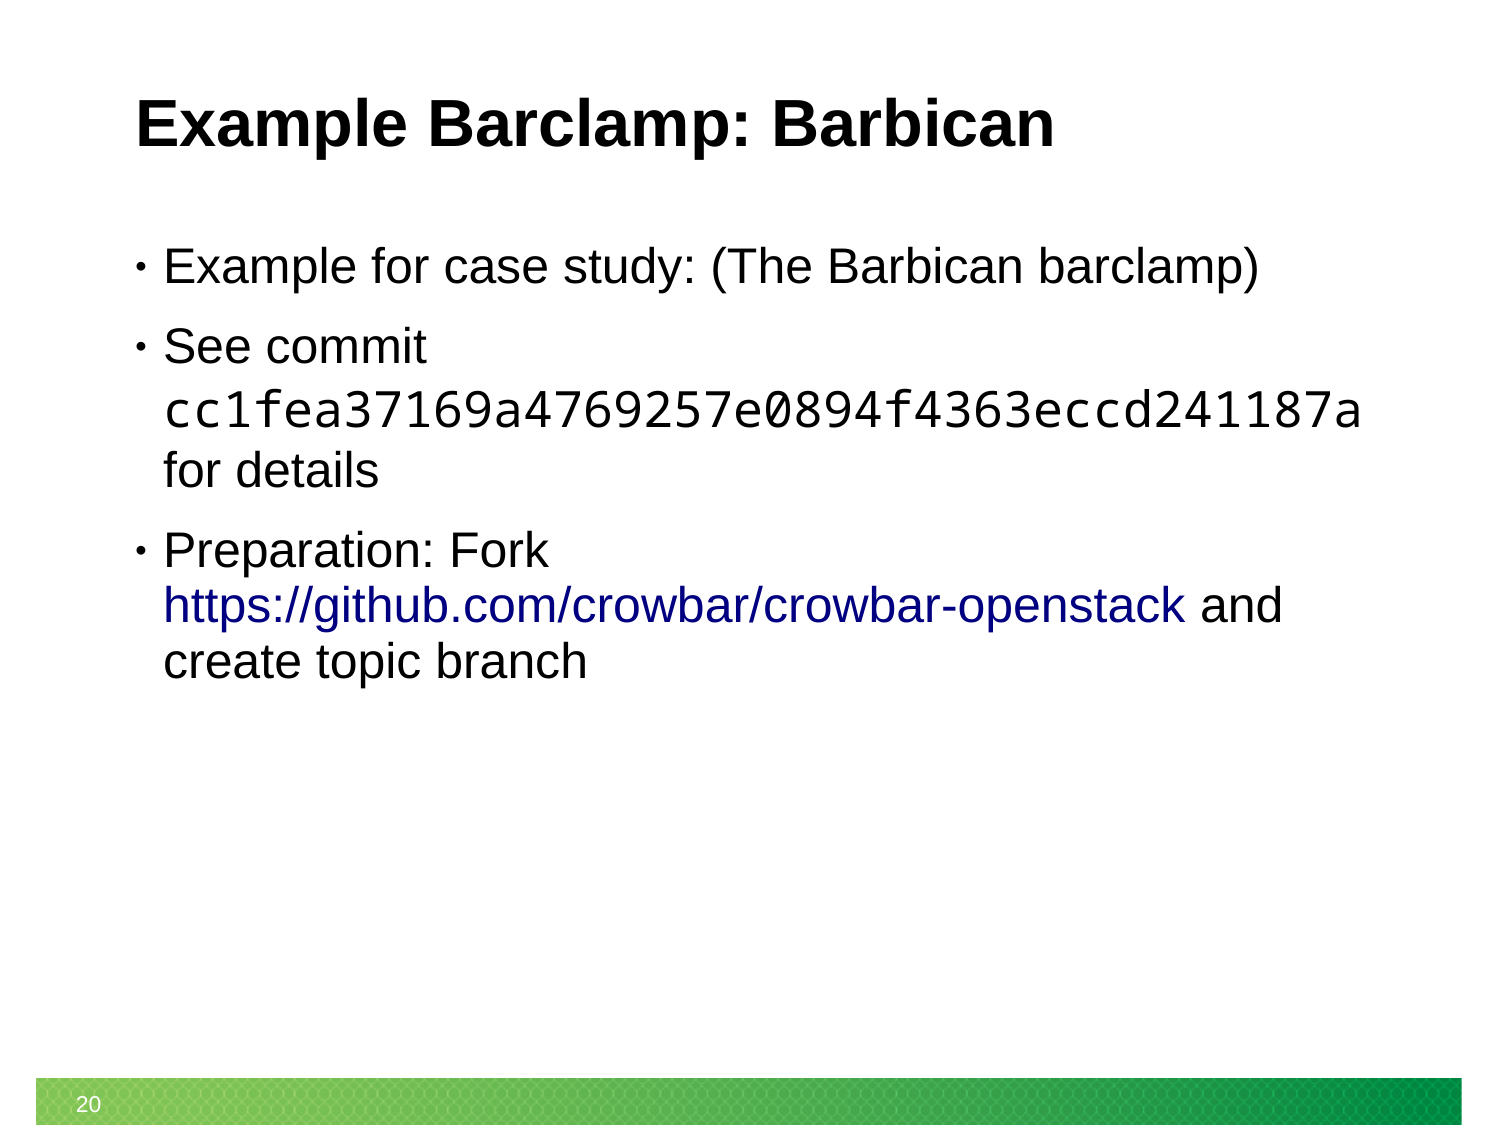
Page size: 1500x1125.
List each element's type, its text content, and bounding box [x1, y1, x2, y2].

title Example Barclamp: Barbican [135, 41, 1372, 204]
list Example for case study: (The Barbican barclamp) See commit cc1fea37169a4769257e0894f4363eccd241187a for details Preparation: Fork https://github.com/crowbar/crowbar-openstack and create topic branch [135, 238, 1372, 892]
picture [36, 1078, 1462, 1125]
